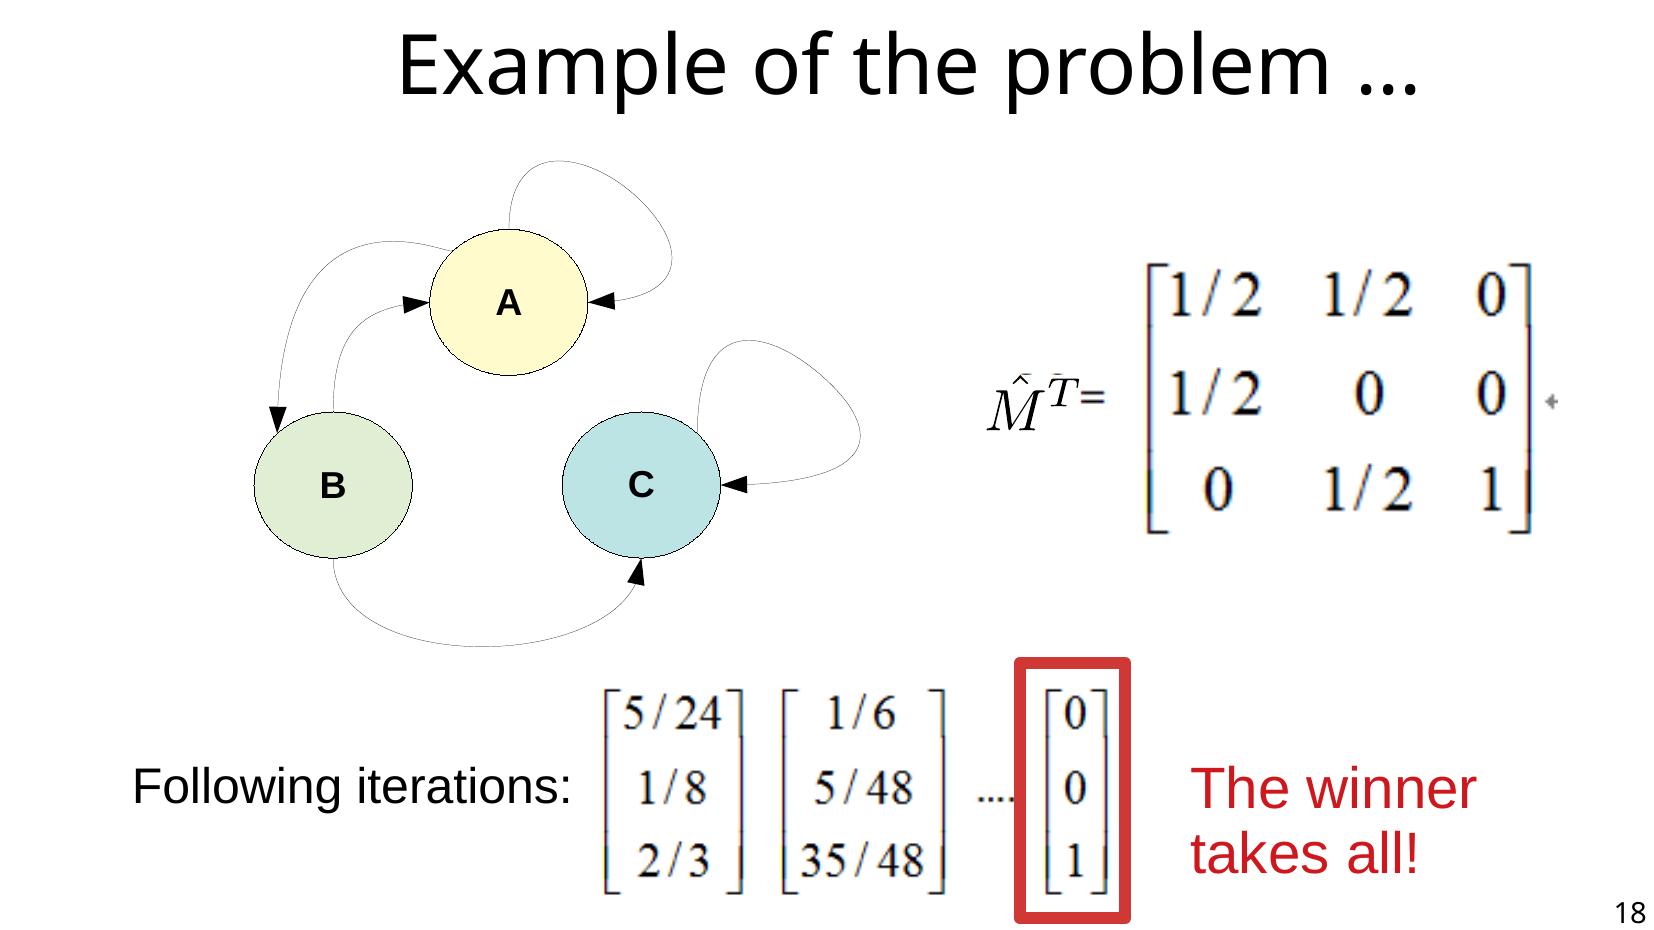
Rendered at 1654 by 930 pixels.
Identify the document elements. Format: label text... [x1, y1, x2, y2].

picture [570, 660, 1014, 917]
title Example of the problem ... [345, 1, 1441, 120]
text_box The winner takes all! [1175, 748, 1572, 894]
text_box Following iterations: [117, 745, 823, 821]
text_box C [562, 411, 721, 559]
text_box A [429, 229, 588, 376]
picture [1009, 250, 1558, 556]
text_box [984, 375, 1081, 431]
text_box B [253, 411, 413, 559]
picture [1026, 669, 1110, 912]
